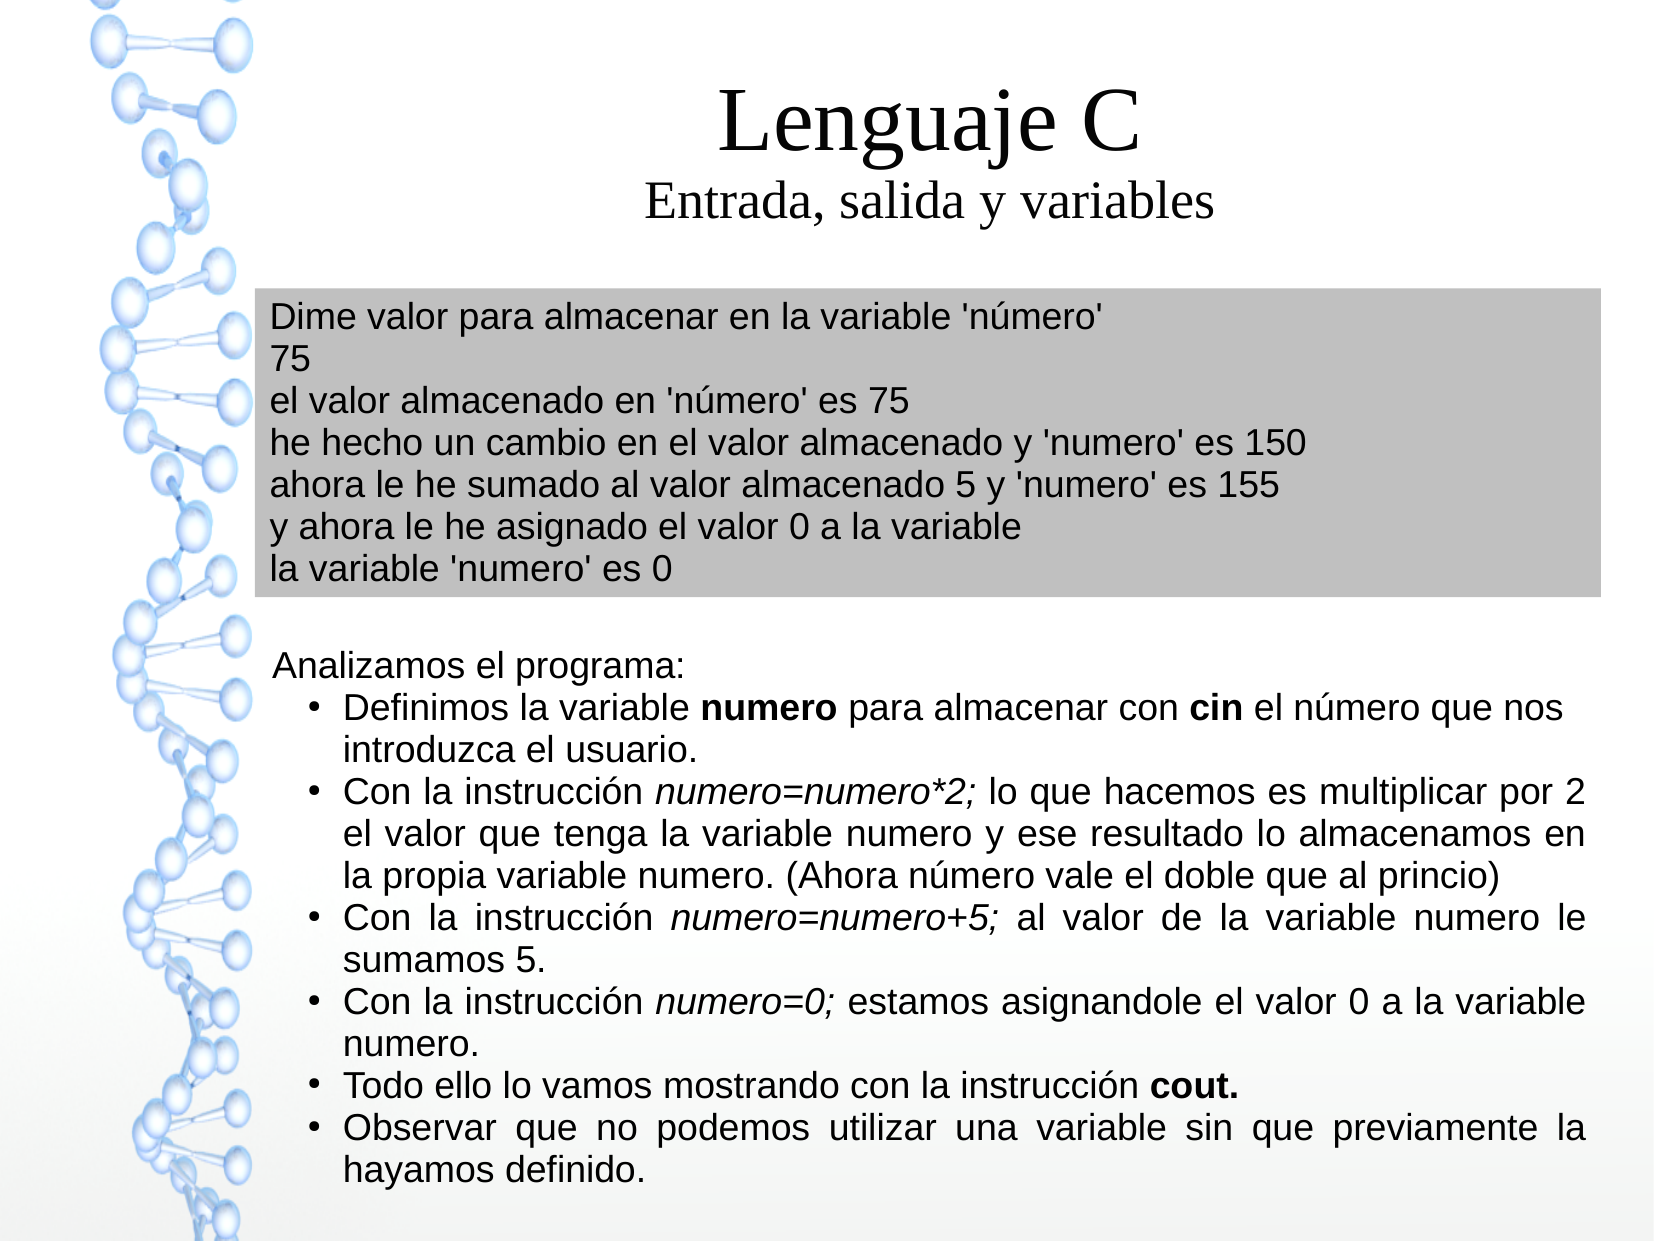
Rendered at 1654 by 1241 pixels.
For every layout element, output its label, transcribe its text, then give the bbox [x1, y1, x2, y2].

title Lenguaje C Entrada, salida y variables [265, 47, 1595, 252]
text_box Dime valor para almacenar en la variable 'número' 75 el valor almacenado en 'número' es 75 he hecho un cambio en el valor almacenado y 'numero' es 150 ahora le he sumado al valor almacenado 5 y 'numero' es 155 y ahora le he asignado el valor 0 a la variable la variable 'numero' es 0 [254, 288, 1601, 598]
picture [0, 0, 1654, 1241]
text_box Analizamos el programa: Definimos la variable numero para almacenar con cin el número que nos introduzca el usuario. Con la instrucción numero=numero*2; lo que hacemos es multiplicar por 2 el valor que tenga la variable numero y ese resultado lo almacenamos en la propia variable numero. (Ahora número vale el doble que al princio) Con la instrucción numero=numero+5; al valor de la variable numero le sumamos 5. Con la instrucción numero=0; estamos asignandole el valor 0 a la variable numero. Todo ello lo vamos mostrando con la instrucción cout. Observar que no podemos utilizar una variable sin que previamente la hayamos definido. [257, 637, 1601, 1198]
